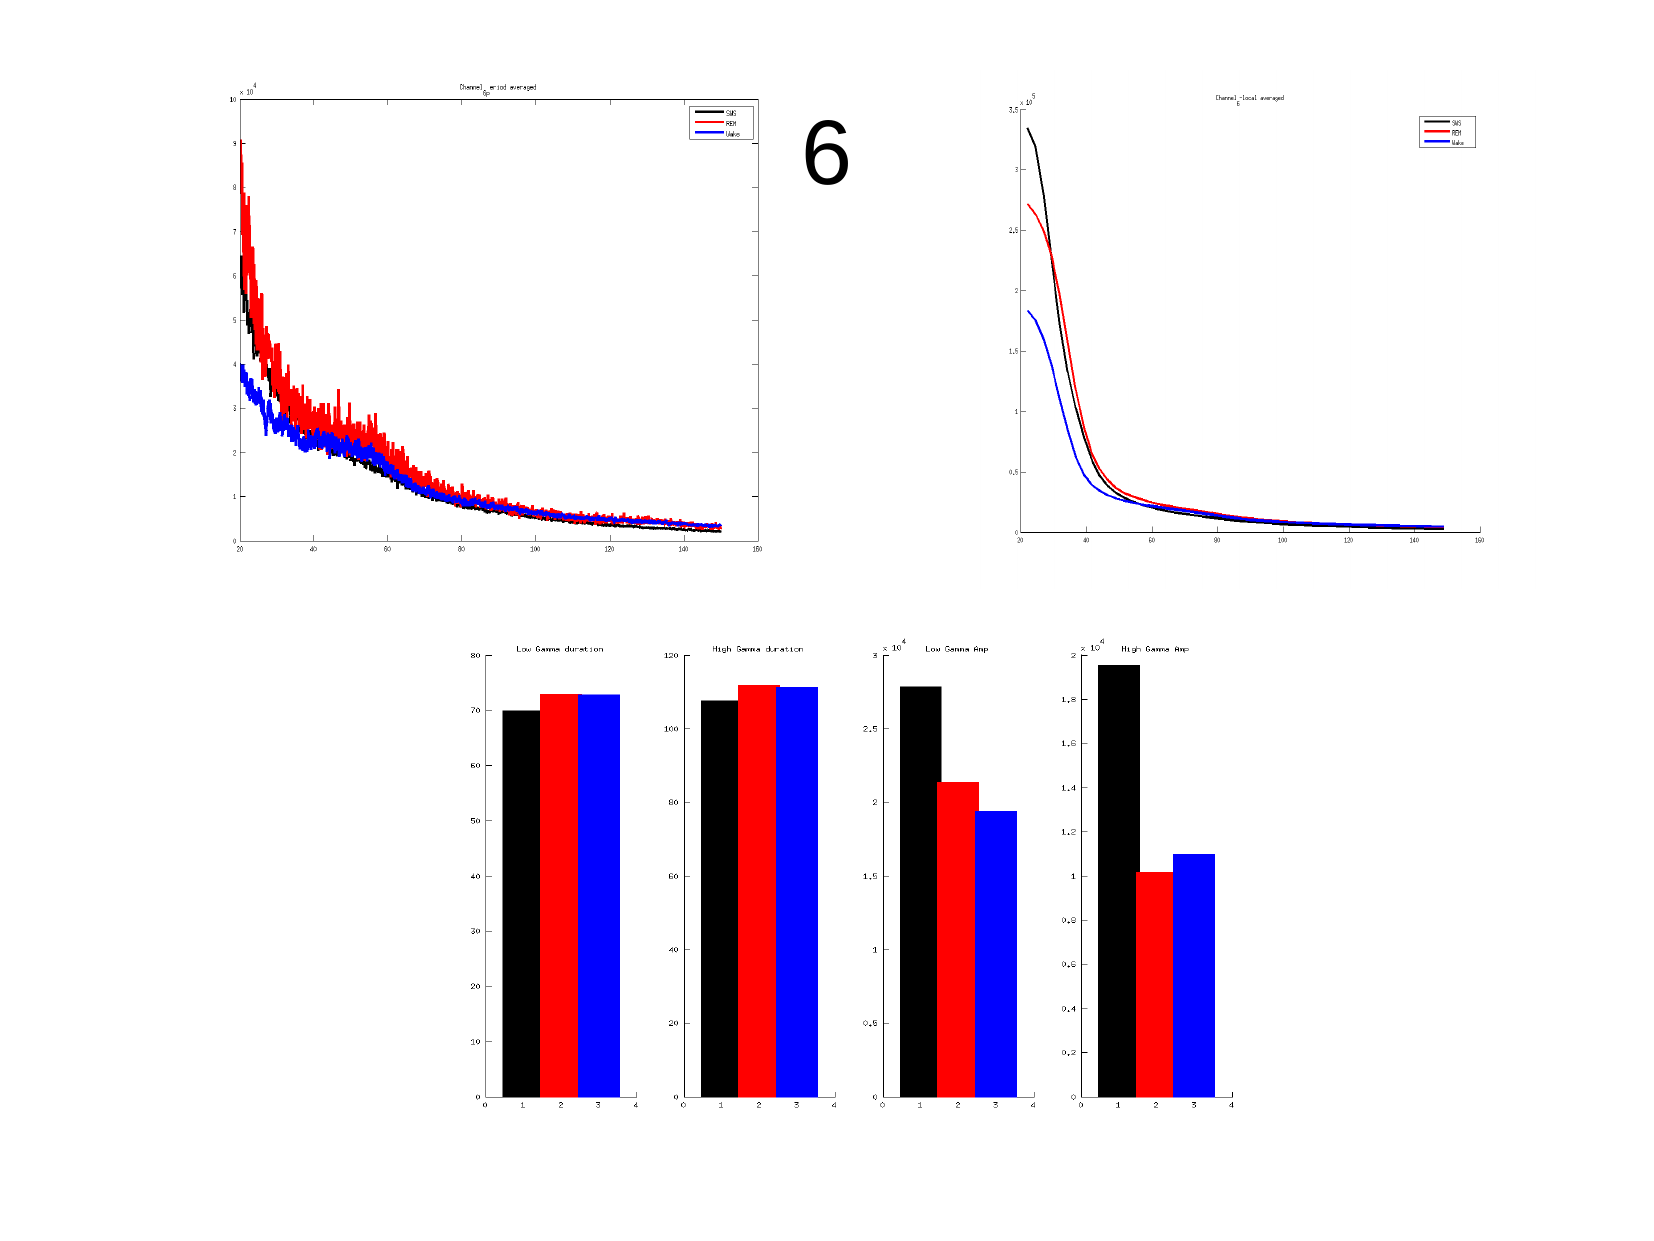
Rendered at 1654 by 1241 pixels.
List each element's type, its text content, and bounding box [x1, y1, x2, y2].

picture [360, 614, 1323, 1156]
title 6 [82, 49, 1571, 257]
picture [944, 257, 1536, 589]
picture [153, 257, 821, 600]
